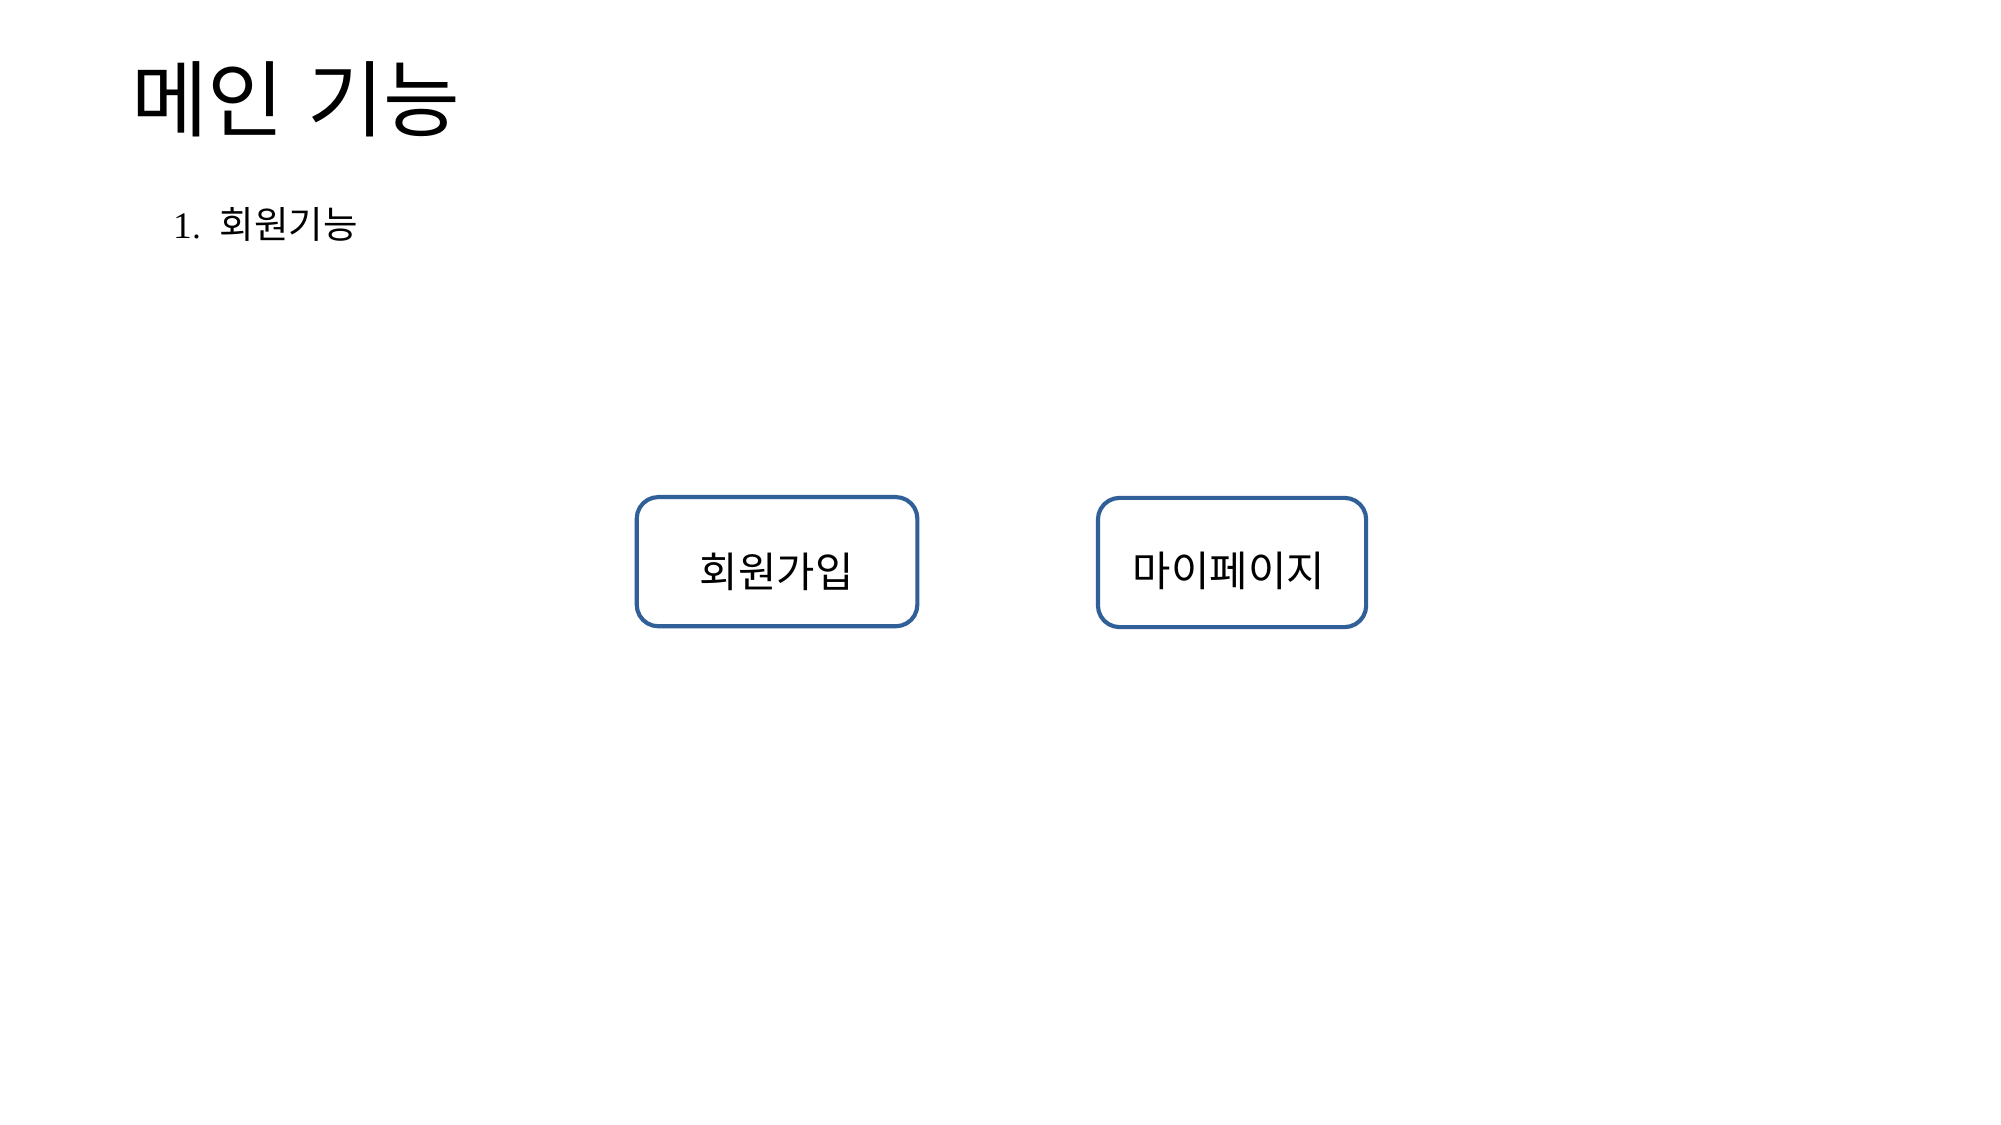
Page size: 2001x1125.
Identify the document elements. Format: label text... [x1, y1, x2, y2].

text_box [636, 497, 918, 627]
title 메인 기능 [99, 0, 492, 188]
text_box 1. 회원기능 [158, 187, 637, 249]
text_box [1097, 497, 1367, 628]
text_box 마이페이지 [1118, 530, 1367, 596]
text_box 회원가입 [685, 531, 903, 597]
